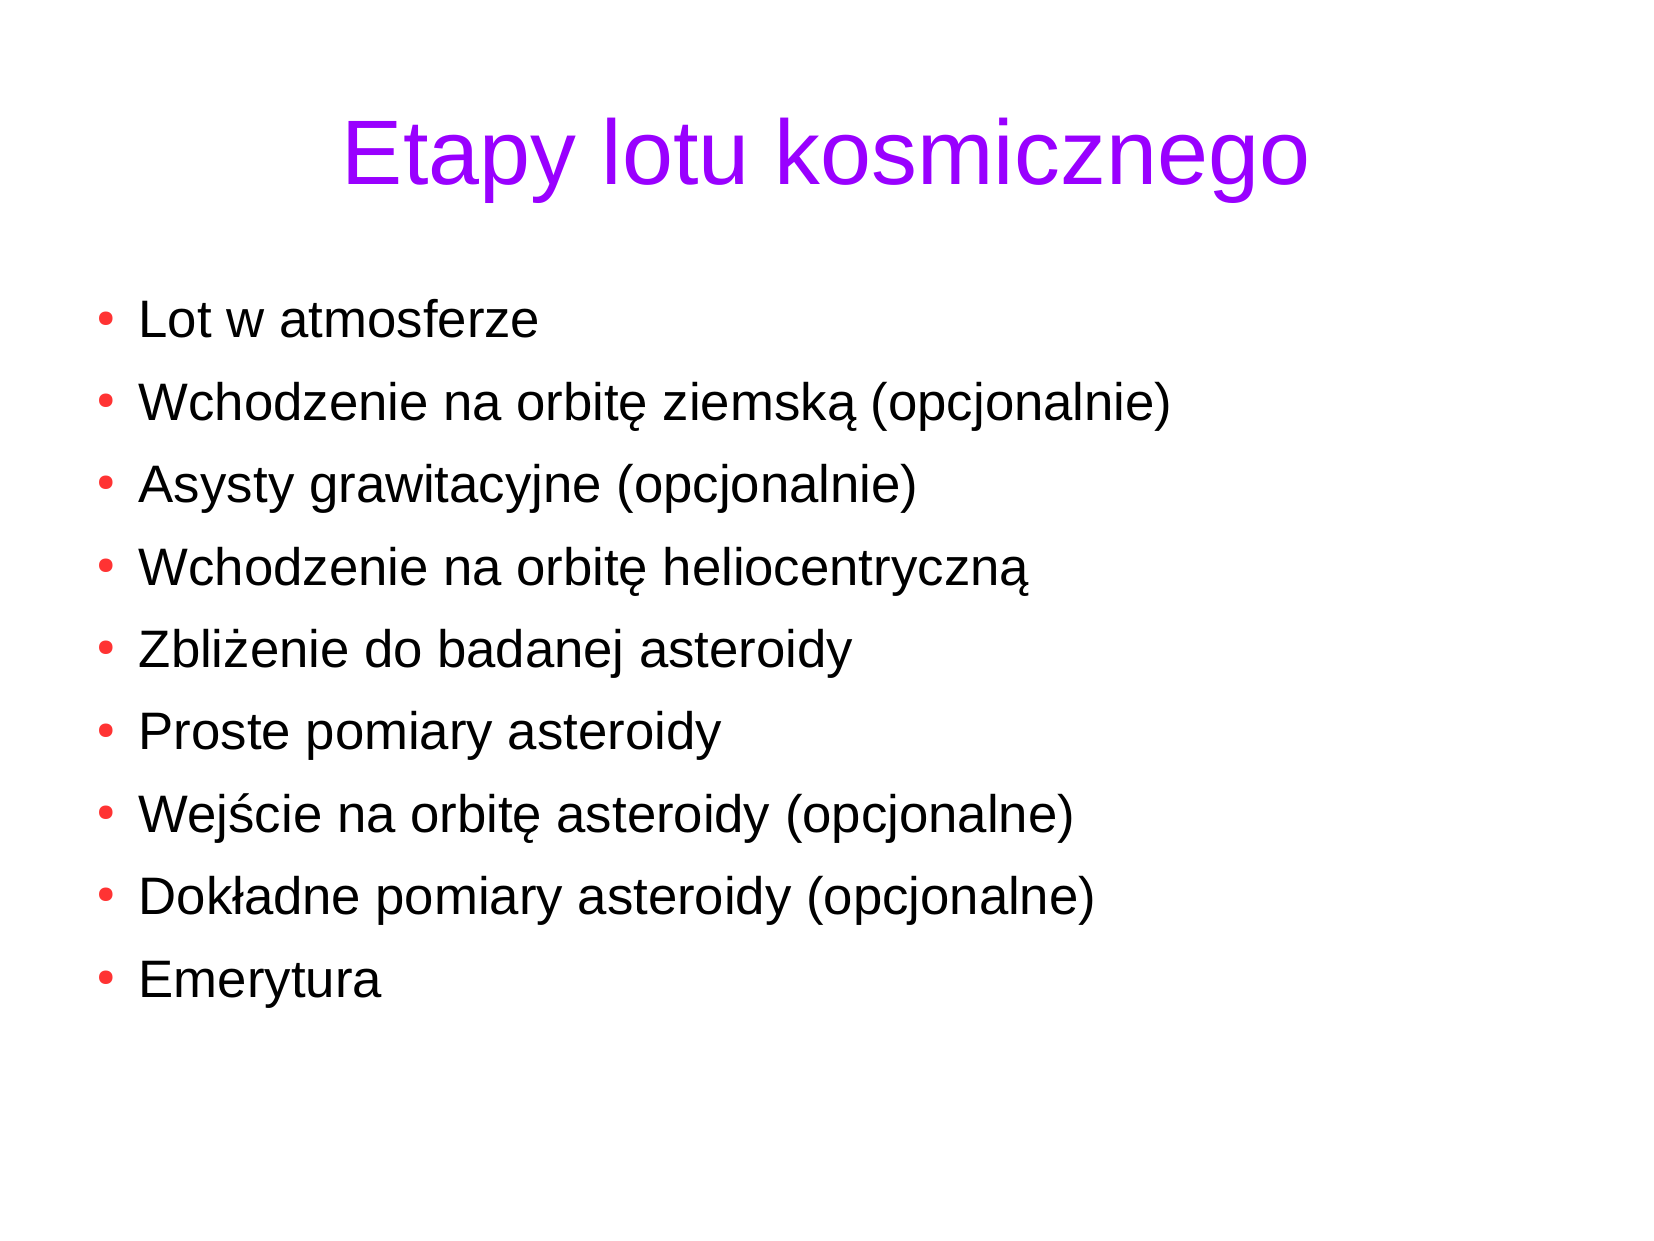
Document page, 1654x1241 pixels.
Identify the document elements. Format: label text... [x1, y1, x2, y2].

title Etapy lotu kosmicznego [82, 49, 1571, 257]
list Lot w atmosferze Wchodzenie na orbitę ziemską (opcjonalnie) Asysty grawitacyjne (opcjonalnie) Wchodzenie na orbitę heliocentryczną Zbliżenie do badanej asteroidy Proste pomiary asteroidy Wejście na orbitę asteroidy (opcjonalne) Dokładne pomiary asteroidy (opcjonalne) Emerytura [82, 290, 1571, 1010]
